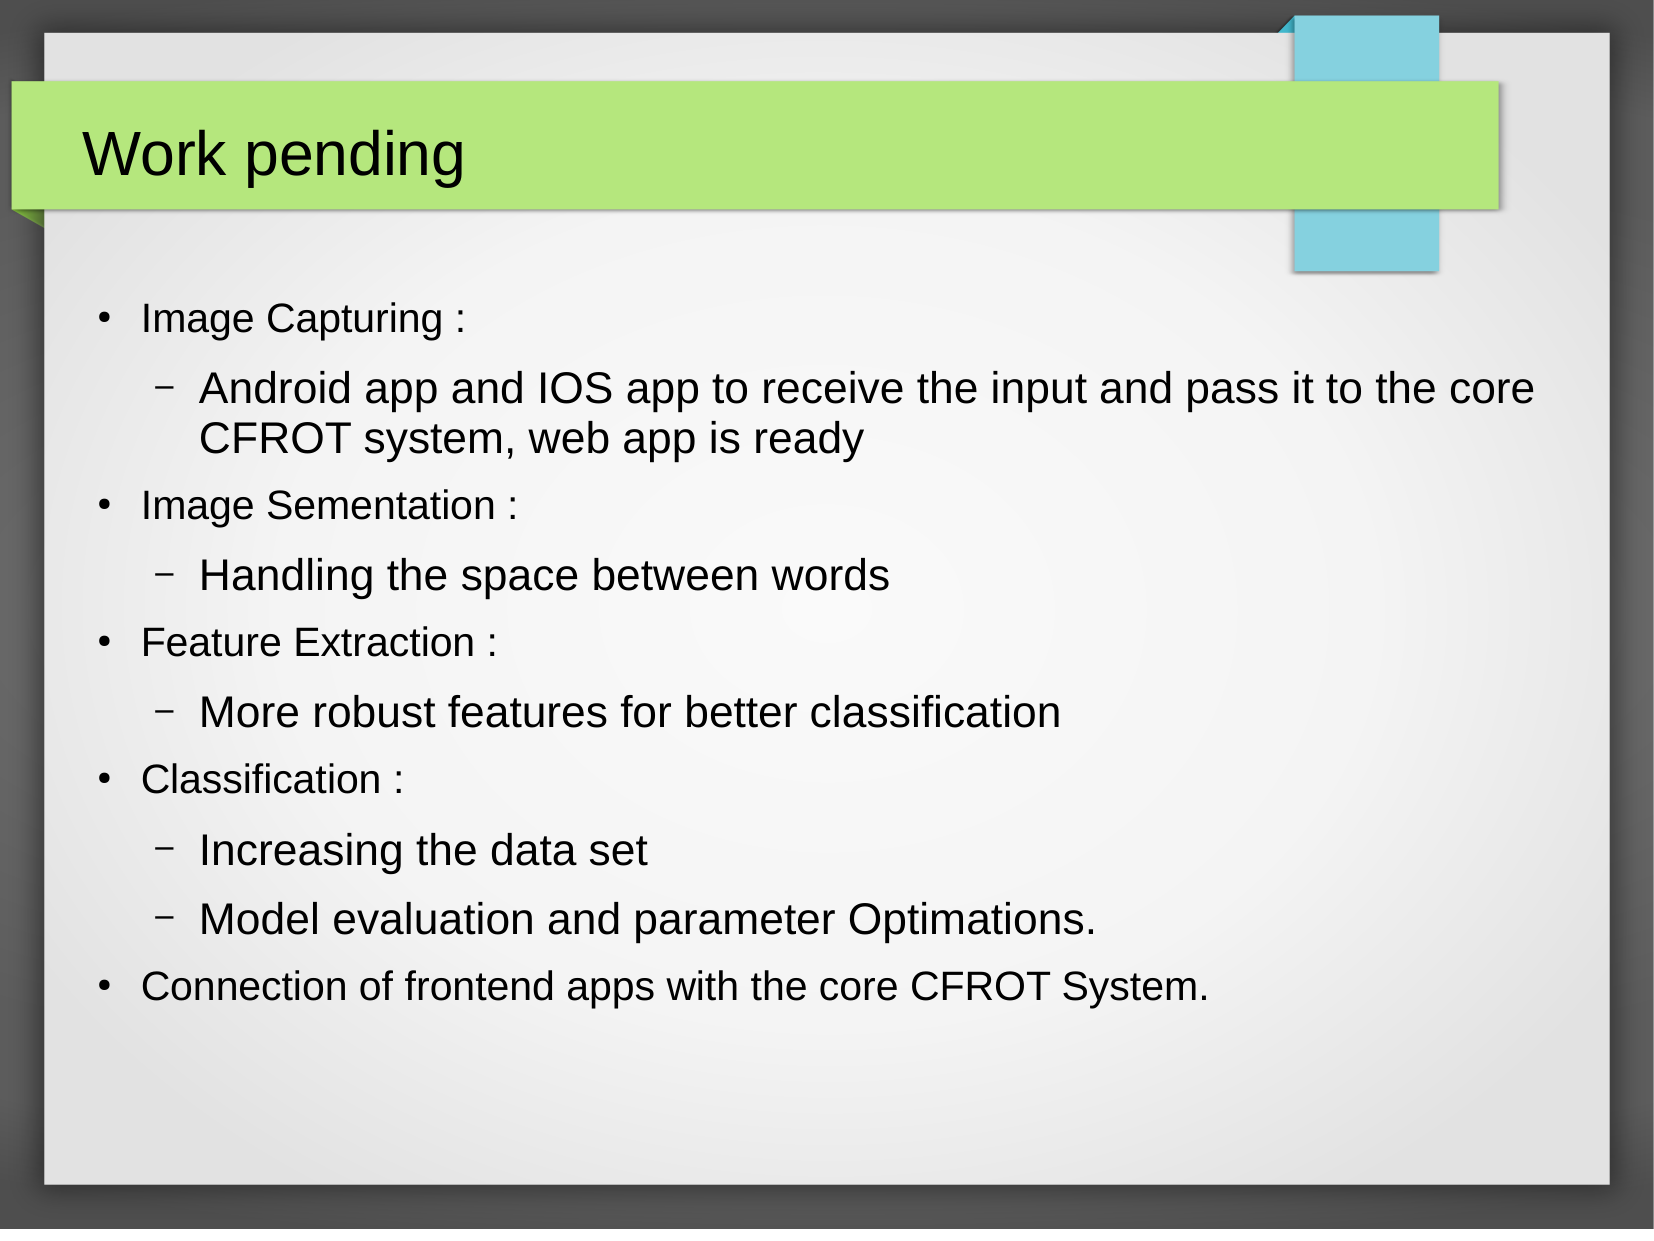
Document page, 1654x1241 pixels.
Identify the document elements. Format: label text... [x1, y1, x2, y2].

title Work pending [82, 94, 1264, 213]
list Image Capturing : Android app and IOS app to receive the input and pass it to the core CFROT system, web app is ready Image Sementation : Handling the space between words Feature Extraction : More robust features for better classification Classification : Increasing the data set Model evaluation and parameter Optimations. Connection of frontend apps with the core CFROT System. [82, 295, 1571, 1015]
picture [0, 0, 1654, 1229]
